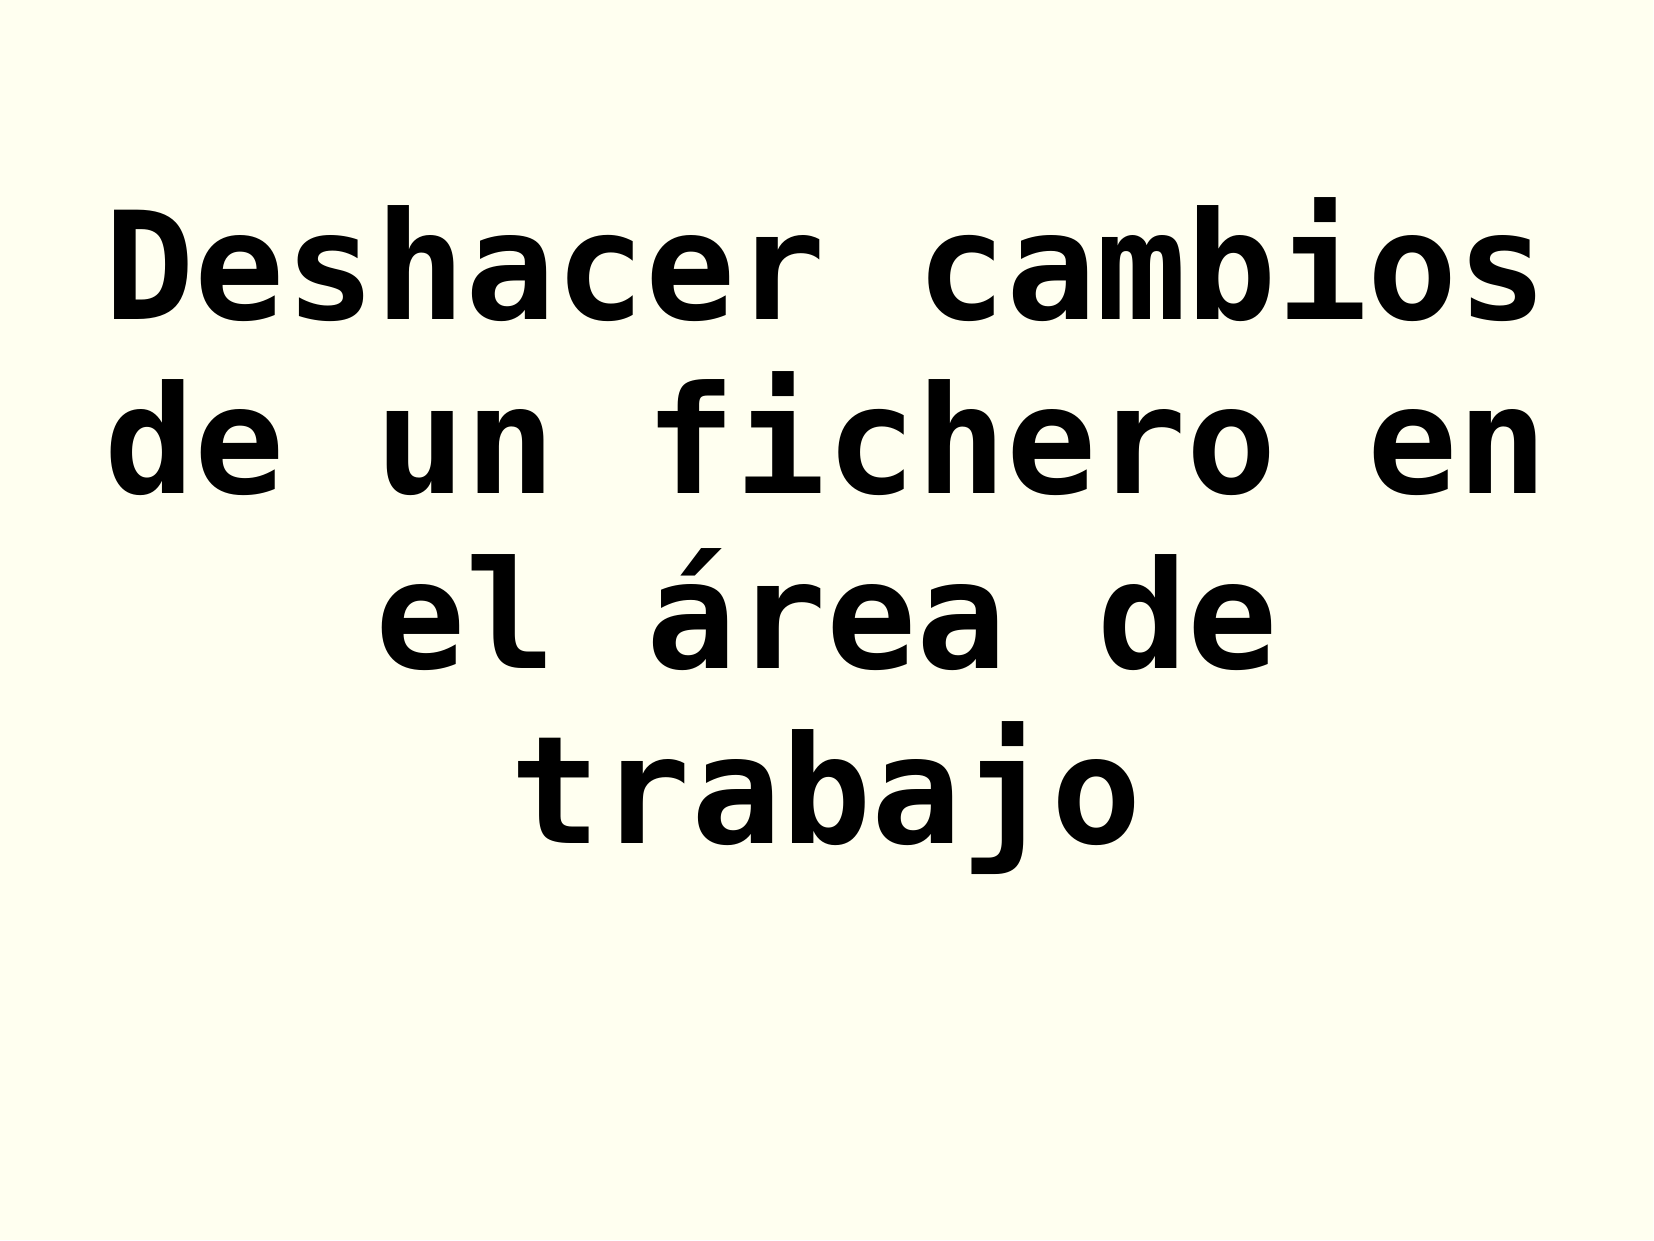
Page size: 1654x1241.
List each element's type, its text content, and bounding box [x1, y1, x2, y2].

subtitle Deshacer cambios de un fichero en el área de trabajo [82, 49, 1571, 1010]
